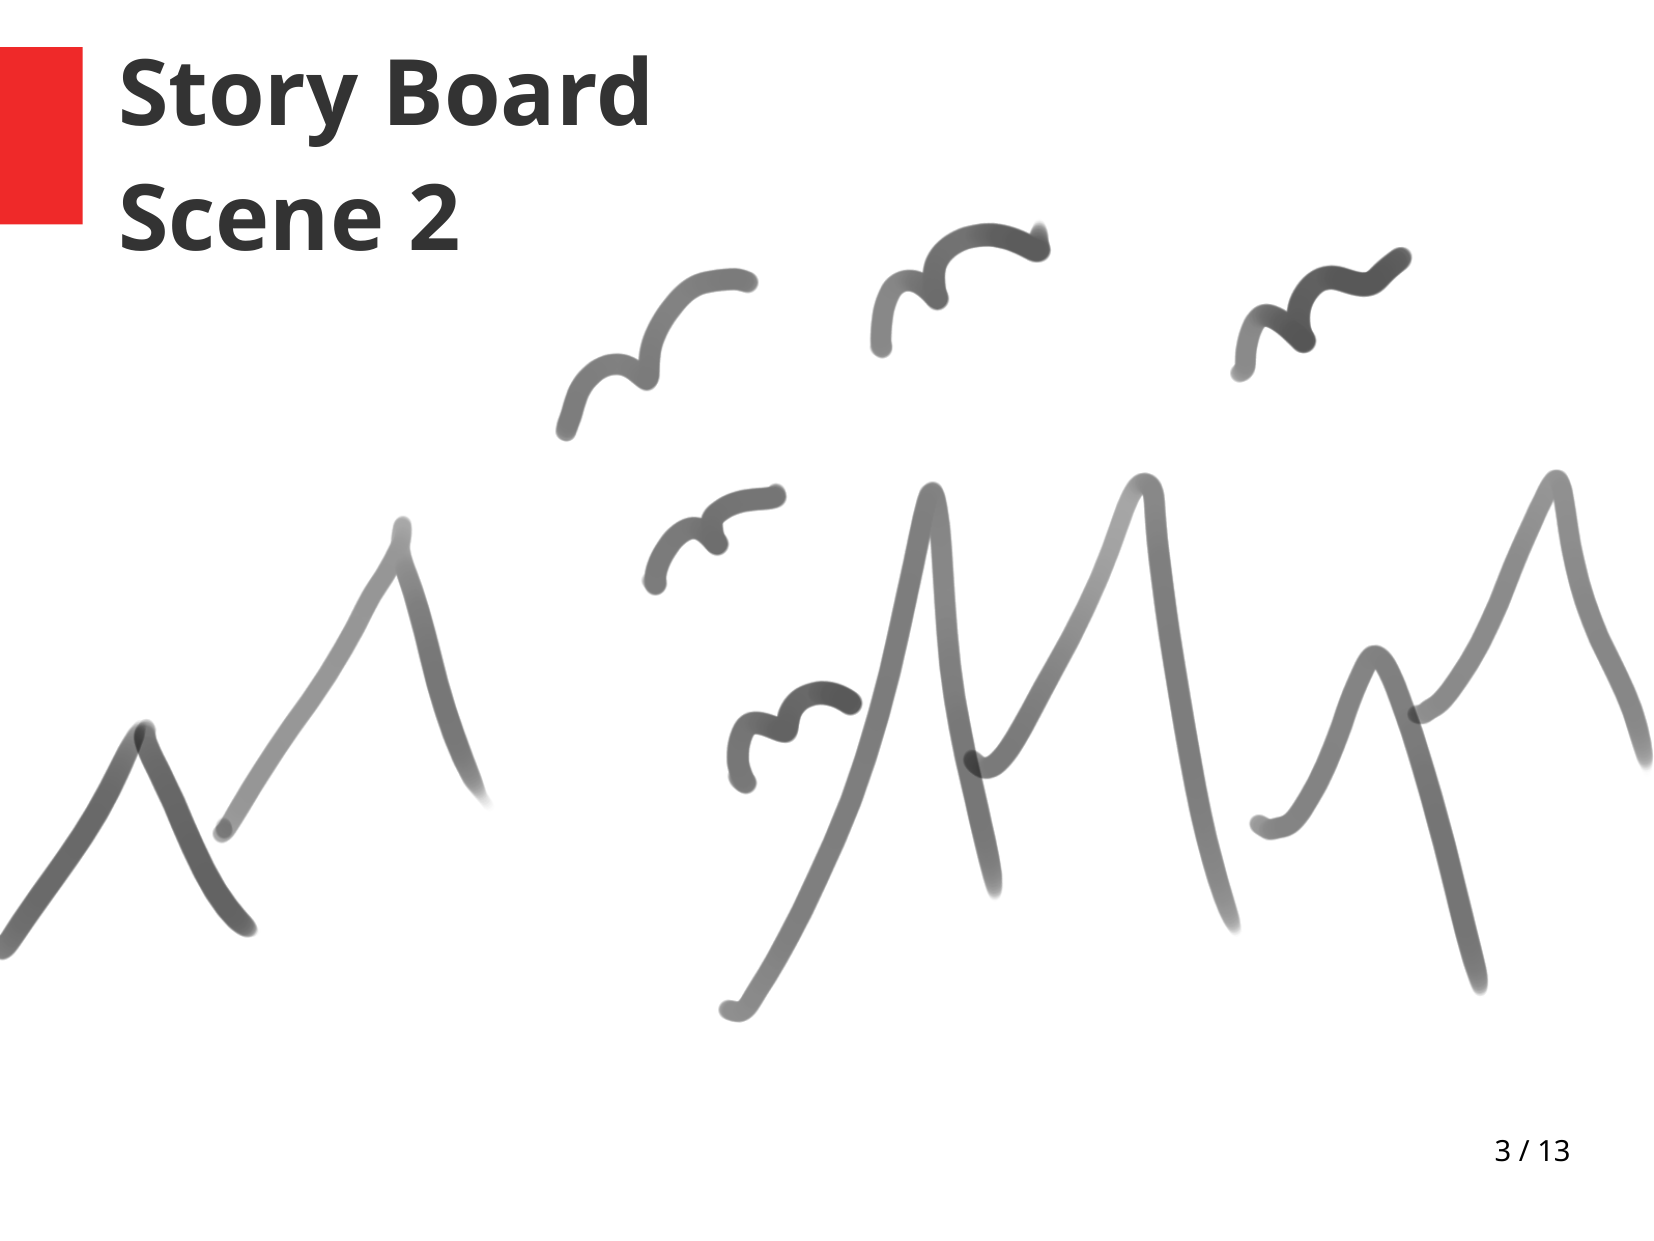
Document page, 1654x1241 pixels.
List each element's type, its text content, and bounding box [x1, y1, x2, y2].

picture [0, 218, 1654, 1023]
title Story Board Scene 2 [118, 28, 1571, 218]
